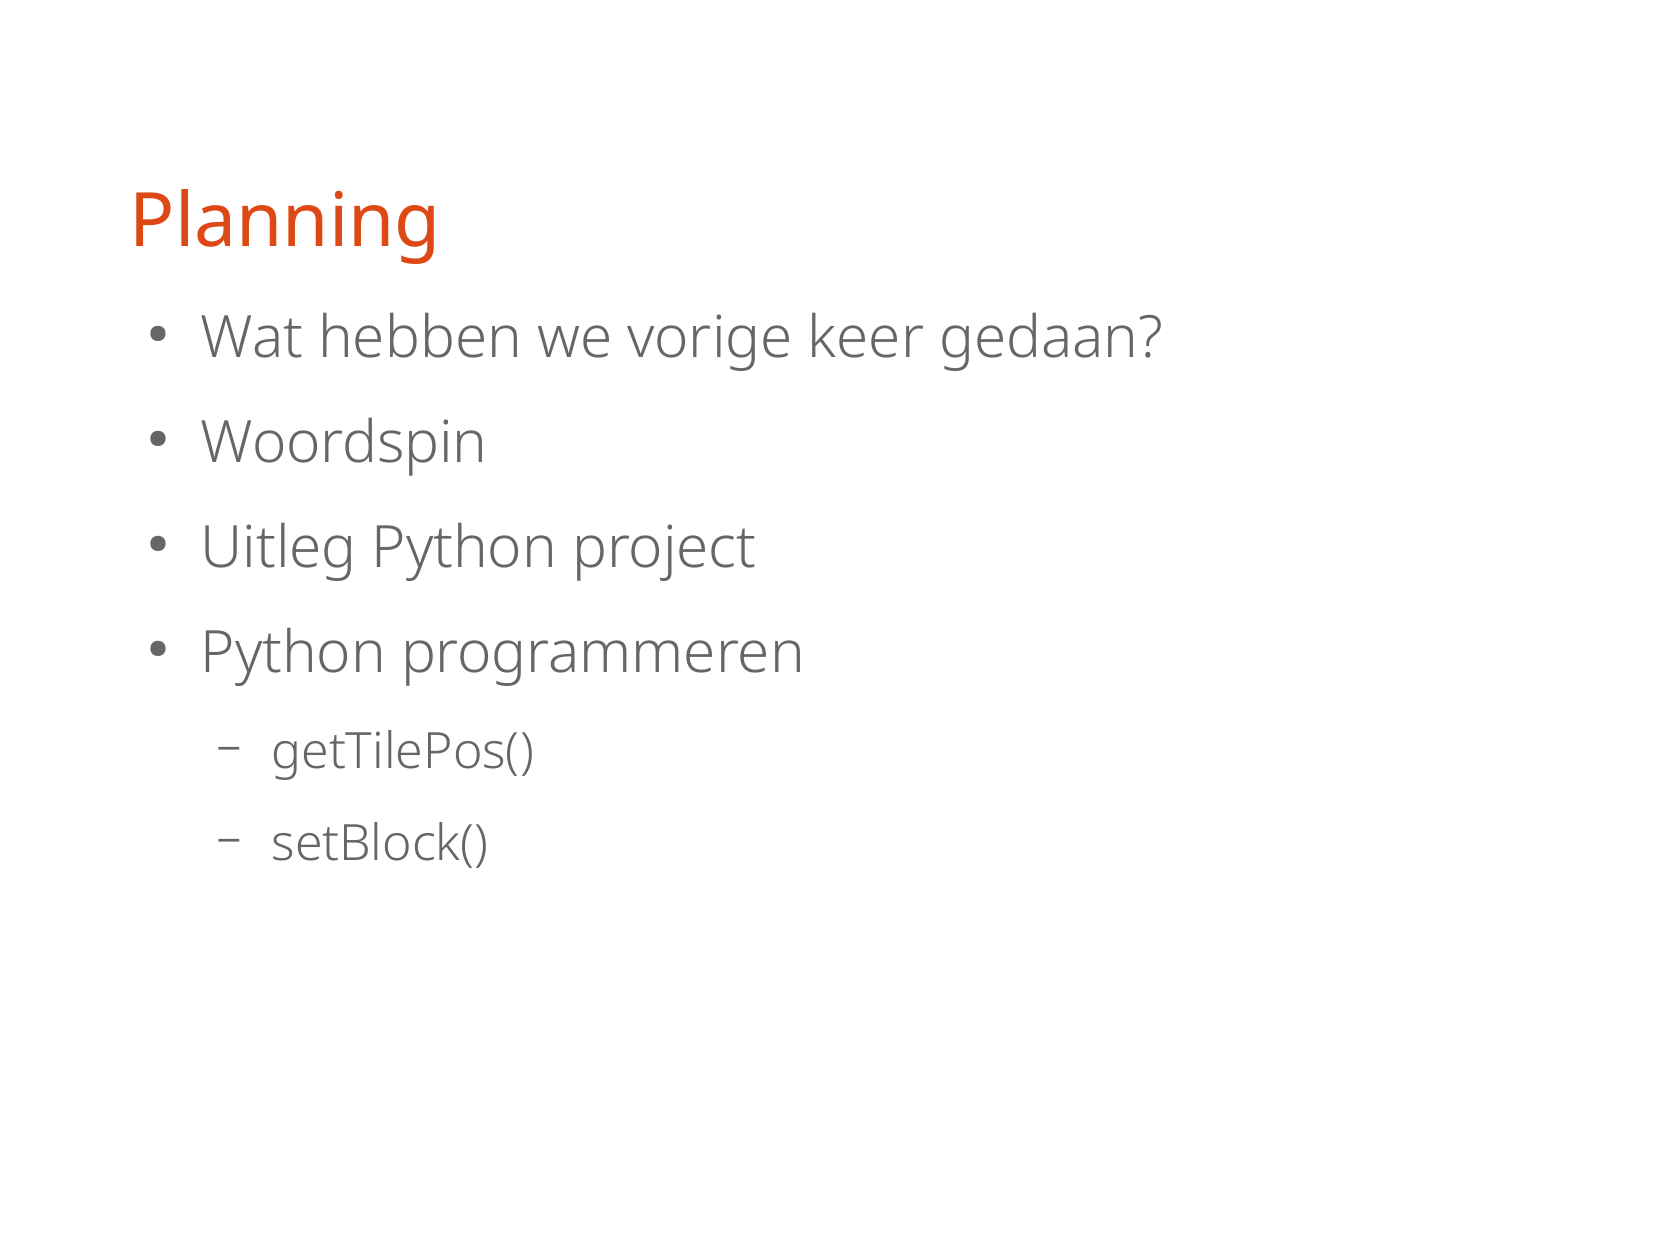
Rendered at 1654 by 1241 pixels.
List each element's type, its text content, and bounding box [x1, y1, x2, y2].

title Planning [129, 153, 1518, 281]
list Wat hebben we vorige keer gedaan? Woordspin Uitleg Python project Python programmeren getTilePos() setBlock() [129, 295, 1518, 1010]
